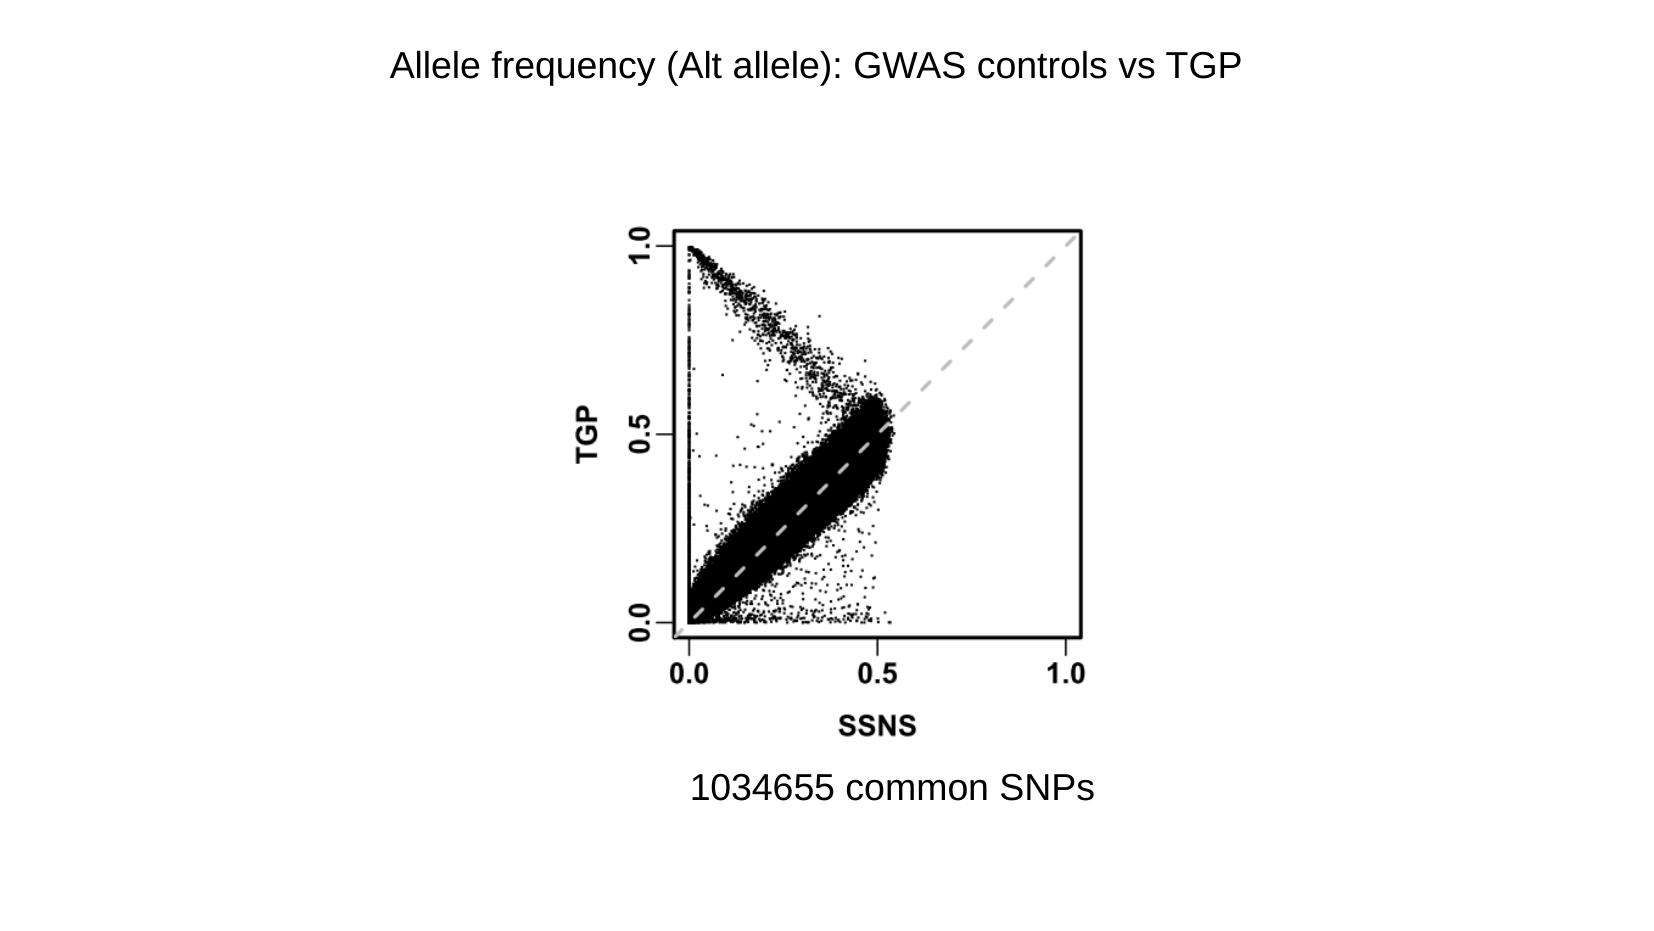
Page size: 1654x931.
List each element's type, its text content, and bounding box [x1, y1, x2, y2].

text_box 1034655 common SNPs [675, 759, 1126, 901]
picture [562, 224, 1088, 751]
text_box Allele frequency (Alt allele): GWAS controls vs TGP [375, 37, 1351, 137]
